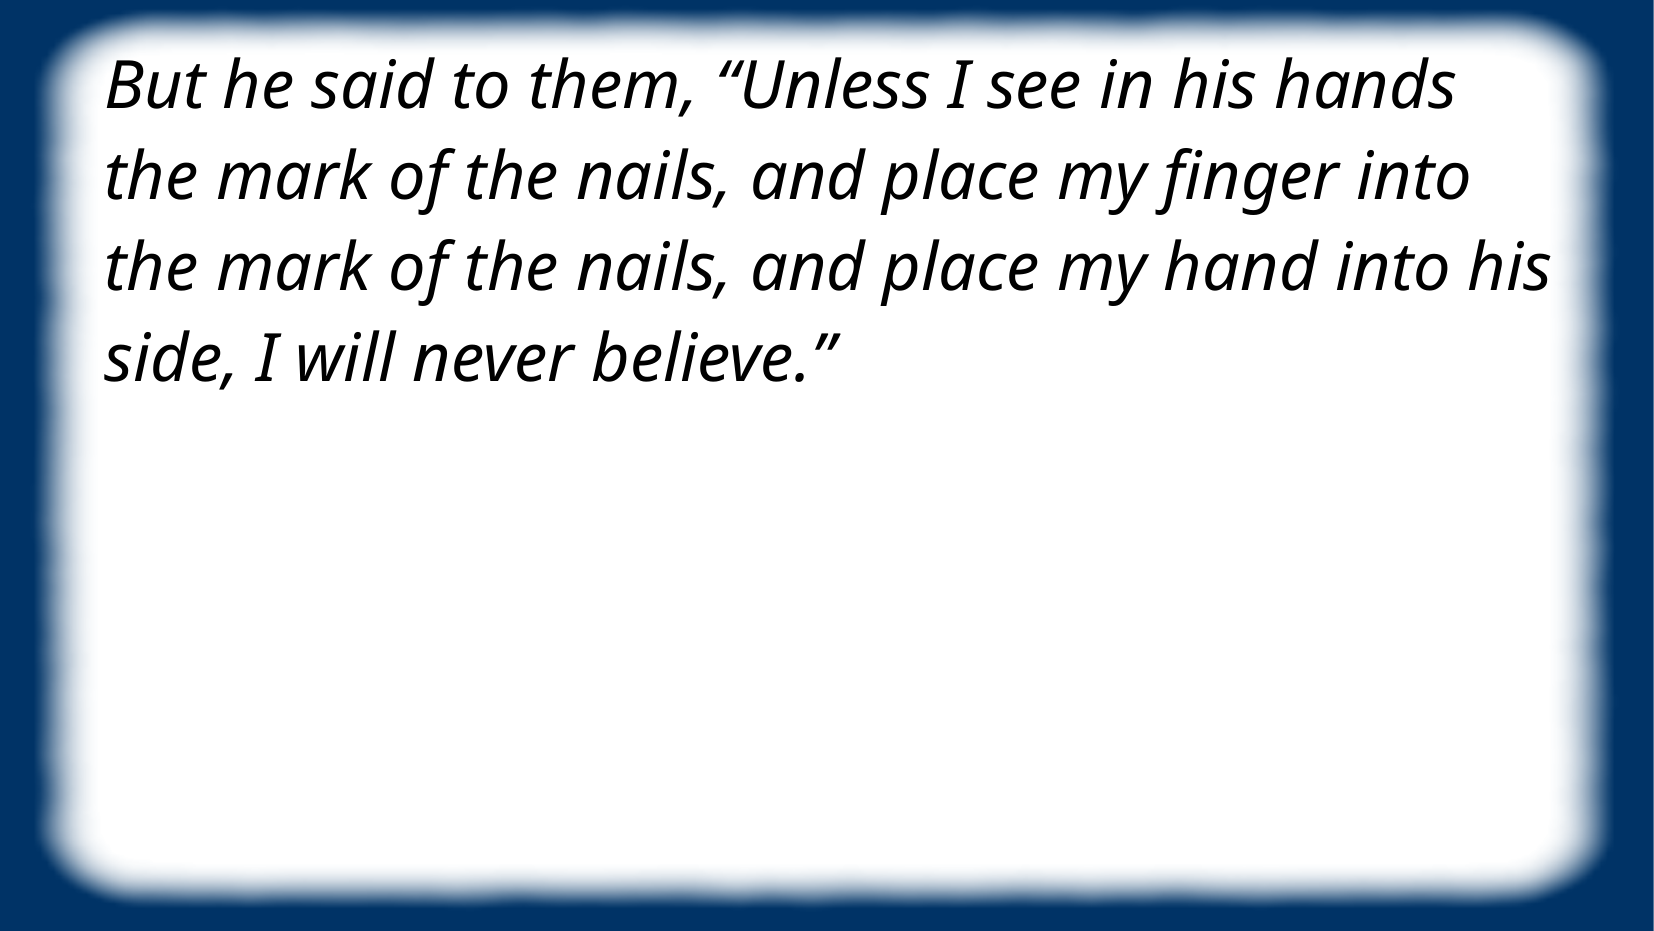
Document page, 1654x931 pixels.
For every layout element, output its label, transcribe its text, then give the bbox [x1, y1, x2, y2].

picture [0, 0, 1654, 931]
text_box But he said to them, “Unless I see in his hands the mark of the nails, and place my finger into the mark of the nails, and place my hand into his side, I will never believe.” [90, 30, 1576, 400]
